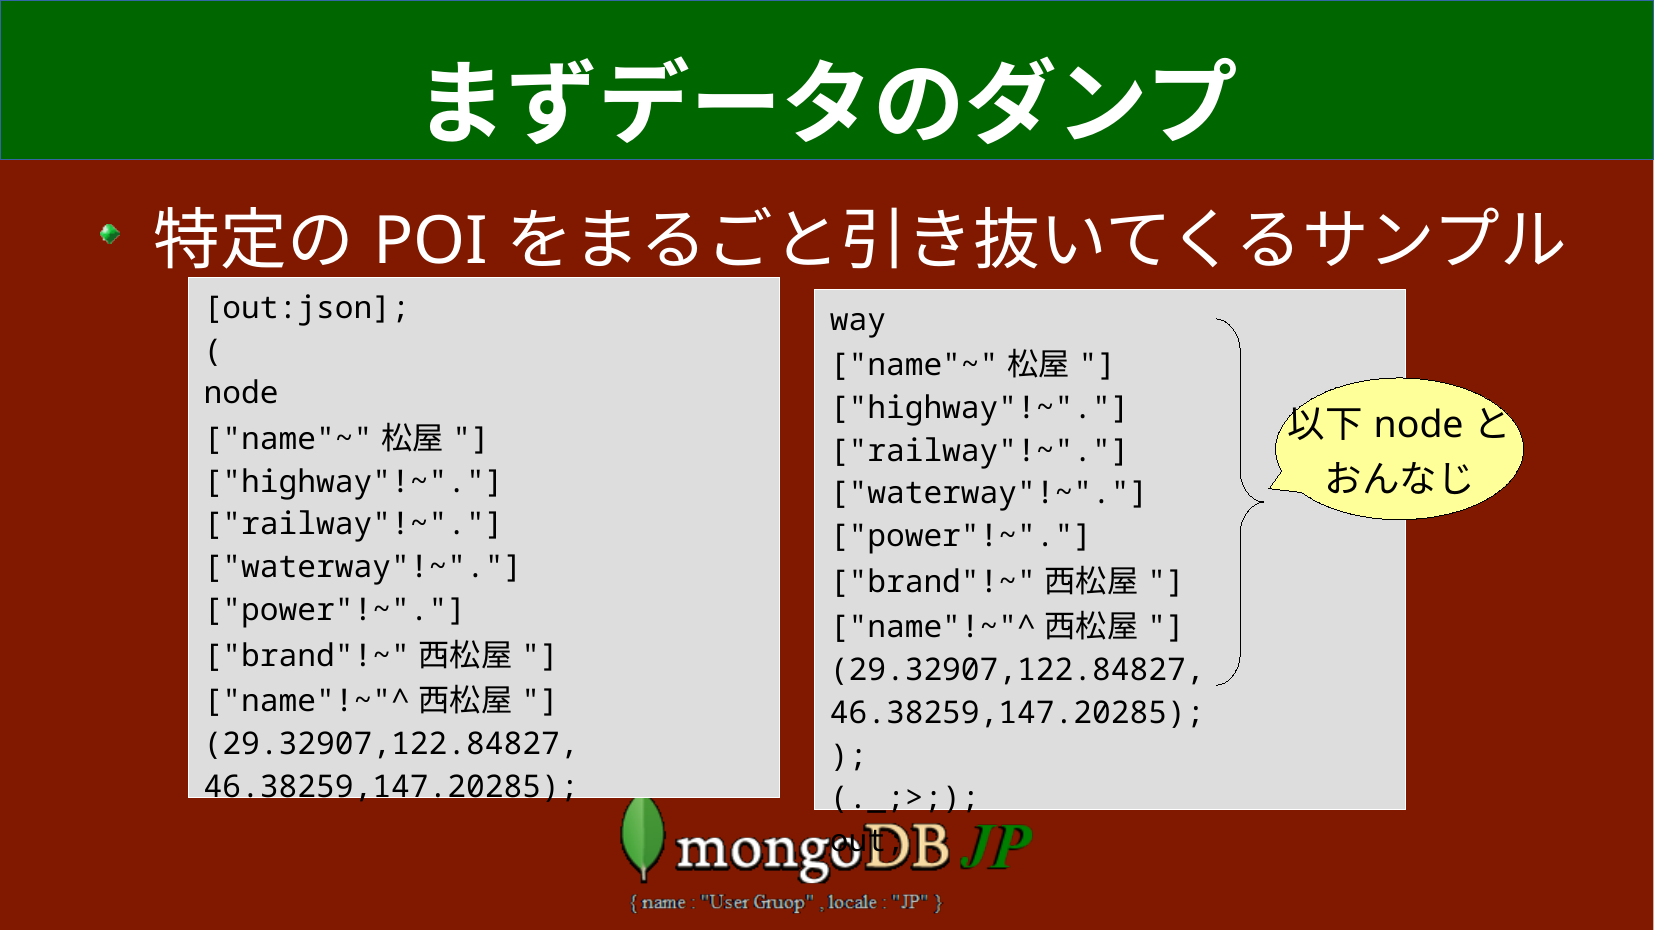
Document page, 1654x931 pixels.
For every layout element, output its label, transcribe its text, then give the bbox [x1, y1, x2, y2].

text_box way ["name"~"松屋"] ["highway"!~"."] ["railway"!~"."] ["waterway"!~"."] ["power"!~"."] ["brand"!~"西松屋"] ["name"!~"^西松屋"] (29.32907,122.84827, 46.38259,147.20285); ); (._;>;); out; [814, 289, 1406, 810]
title まずデータのダンプ [82, 37, 1571, 156]
picture [616, 784, 1047, 931]
list 特定のPOIをまるごと引き抜いてくるサンプル [82, 185, 1571, 726]
text_box 以下nodeと おんなじ [1268, 377, 1524, 520]
text_box [out:json]; ( node ["name"~"松屋"] ["highway"!~"."] ["railway"!~"."] ["waterway"!~"."] ["power"!~"."] ["brand"!~"西松屋"] ["name"!~"^西松屋"] (29.32907,122.84827, 46.38259,147.20285); [188, 277, 780, 798]
